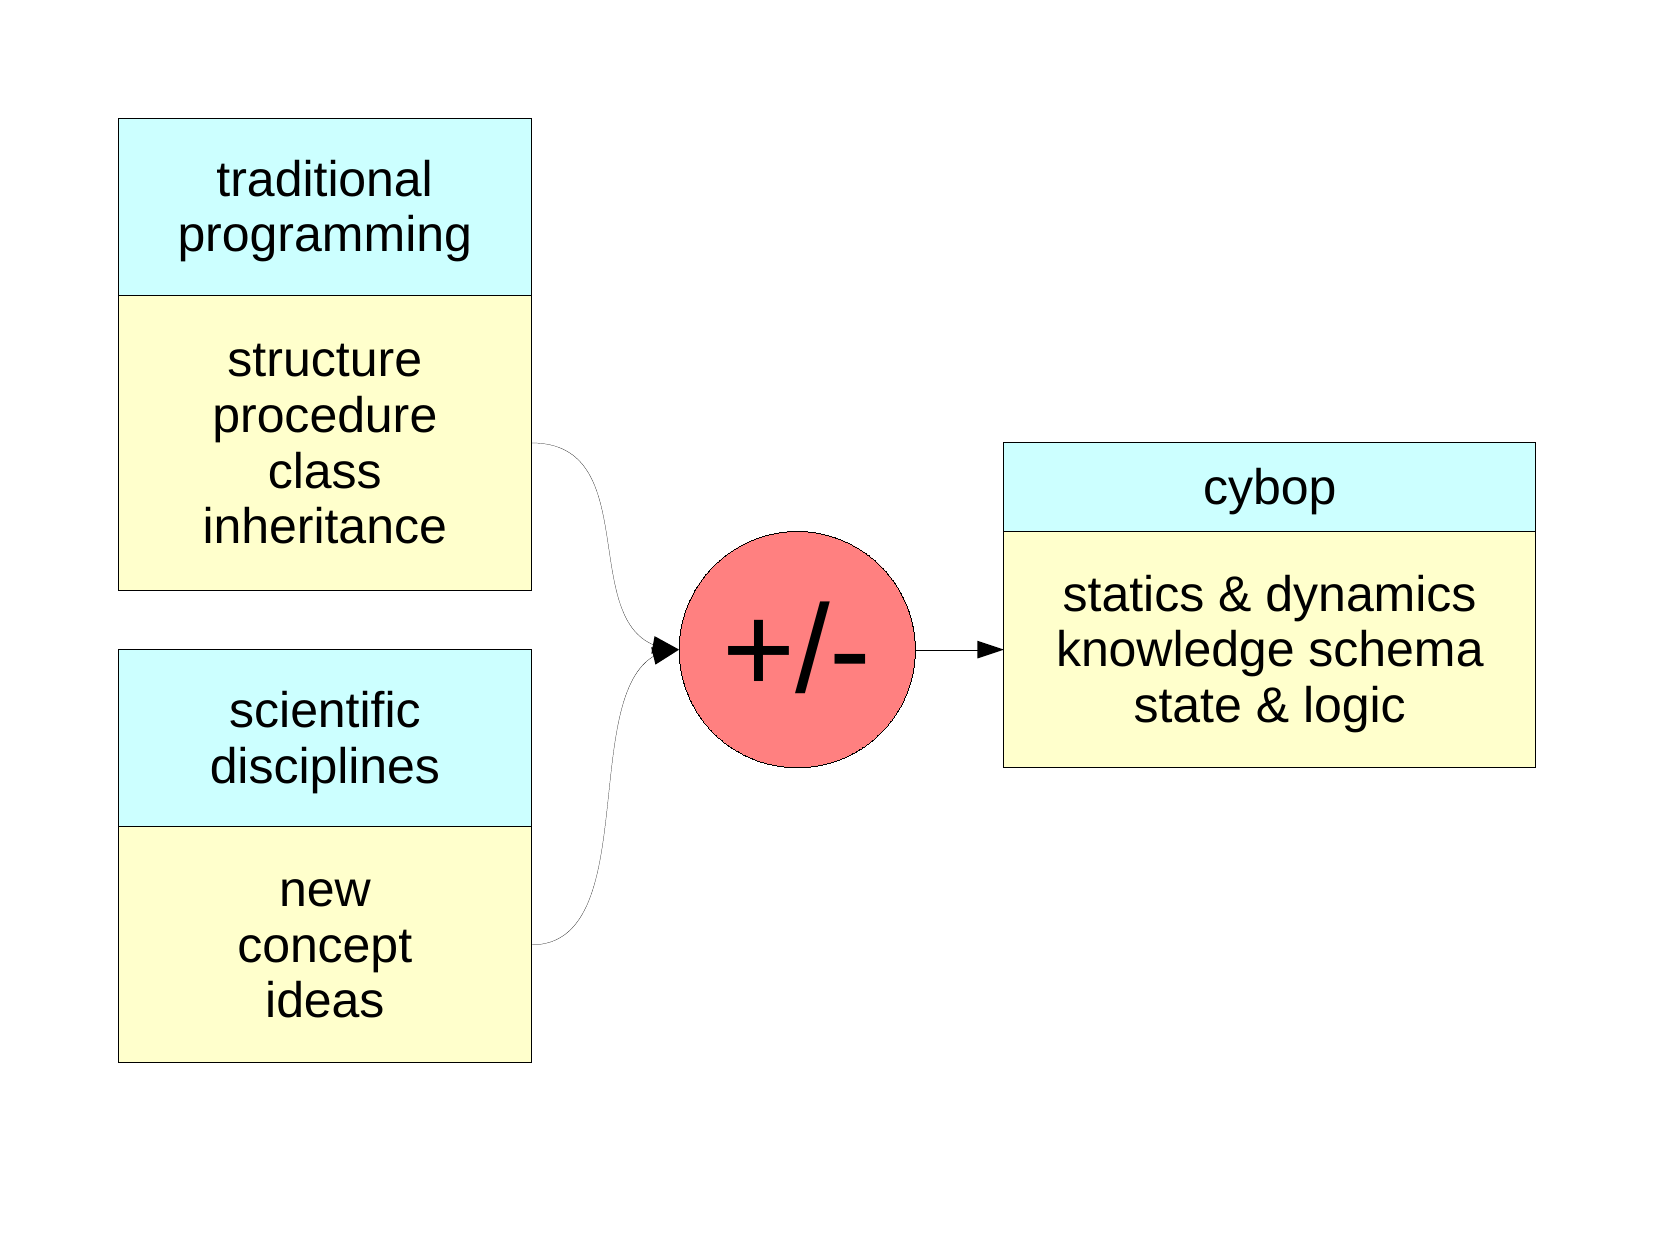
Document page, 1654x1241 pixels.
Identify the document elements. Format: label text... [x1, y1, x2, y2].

text_box traditional programming [118, 118, 532, 296]
text_box statics & dynamics knowledge schema state & logic [1003, 532, 1536, 768]
text_box structure procedure class inheritance [118, 296, 532, 591]
text_box cybop [1003, 442, 1536, 532]
text_box scientific disciplines [118, 649, 532, 827]
text_box +/- [679, 531, 916, 768]
text_box new concept ideas [118, 827, 532, 1063]
